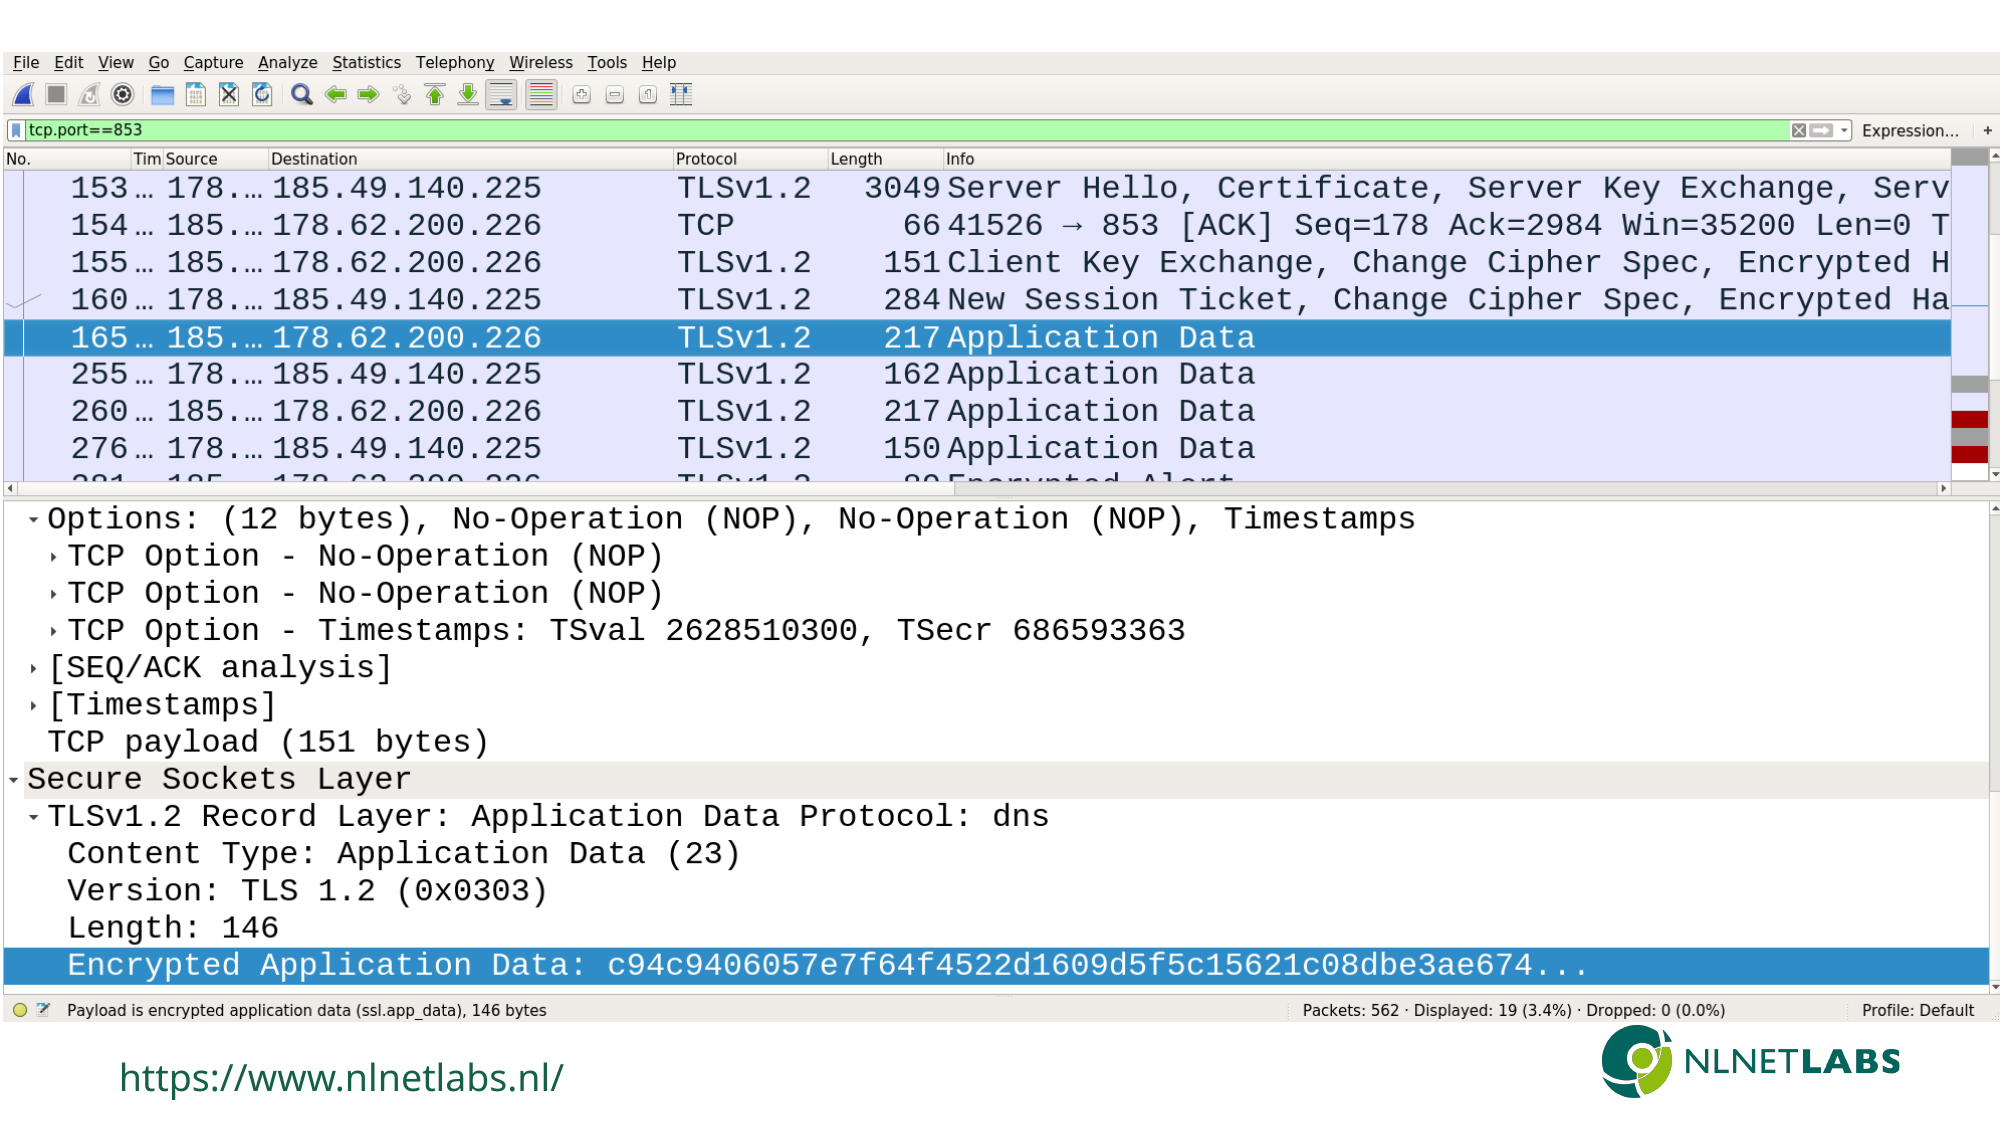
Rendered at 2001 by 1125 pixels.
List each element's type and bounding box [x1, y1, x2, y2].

picture [1602, 1025, 1900, 1098]
picture [3, 52, 2000, 1022]
